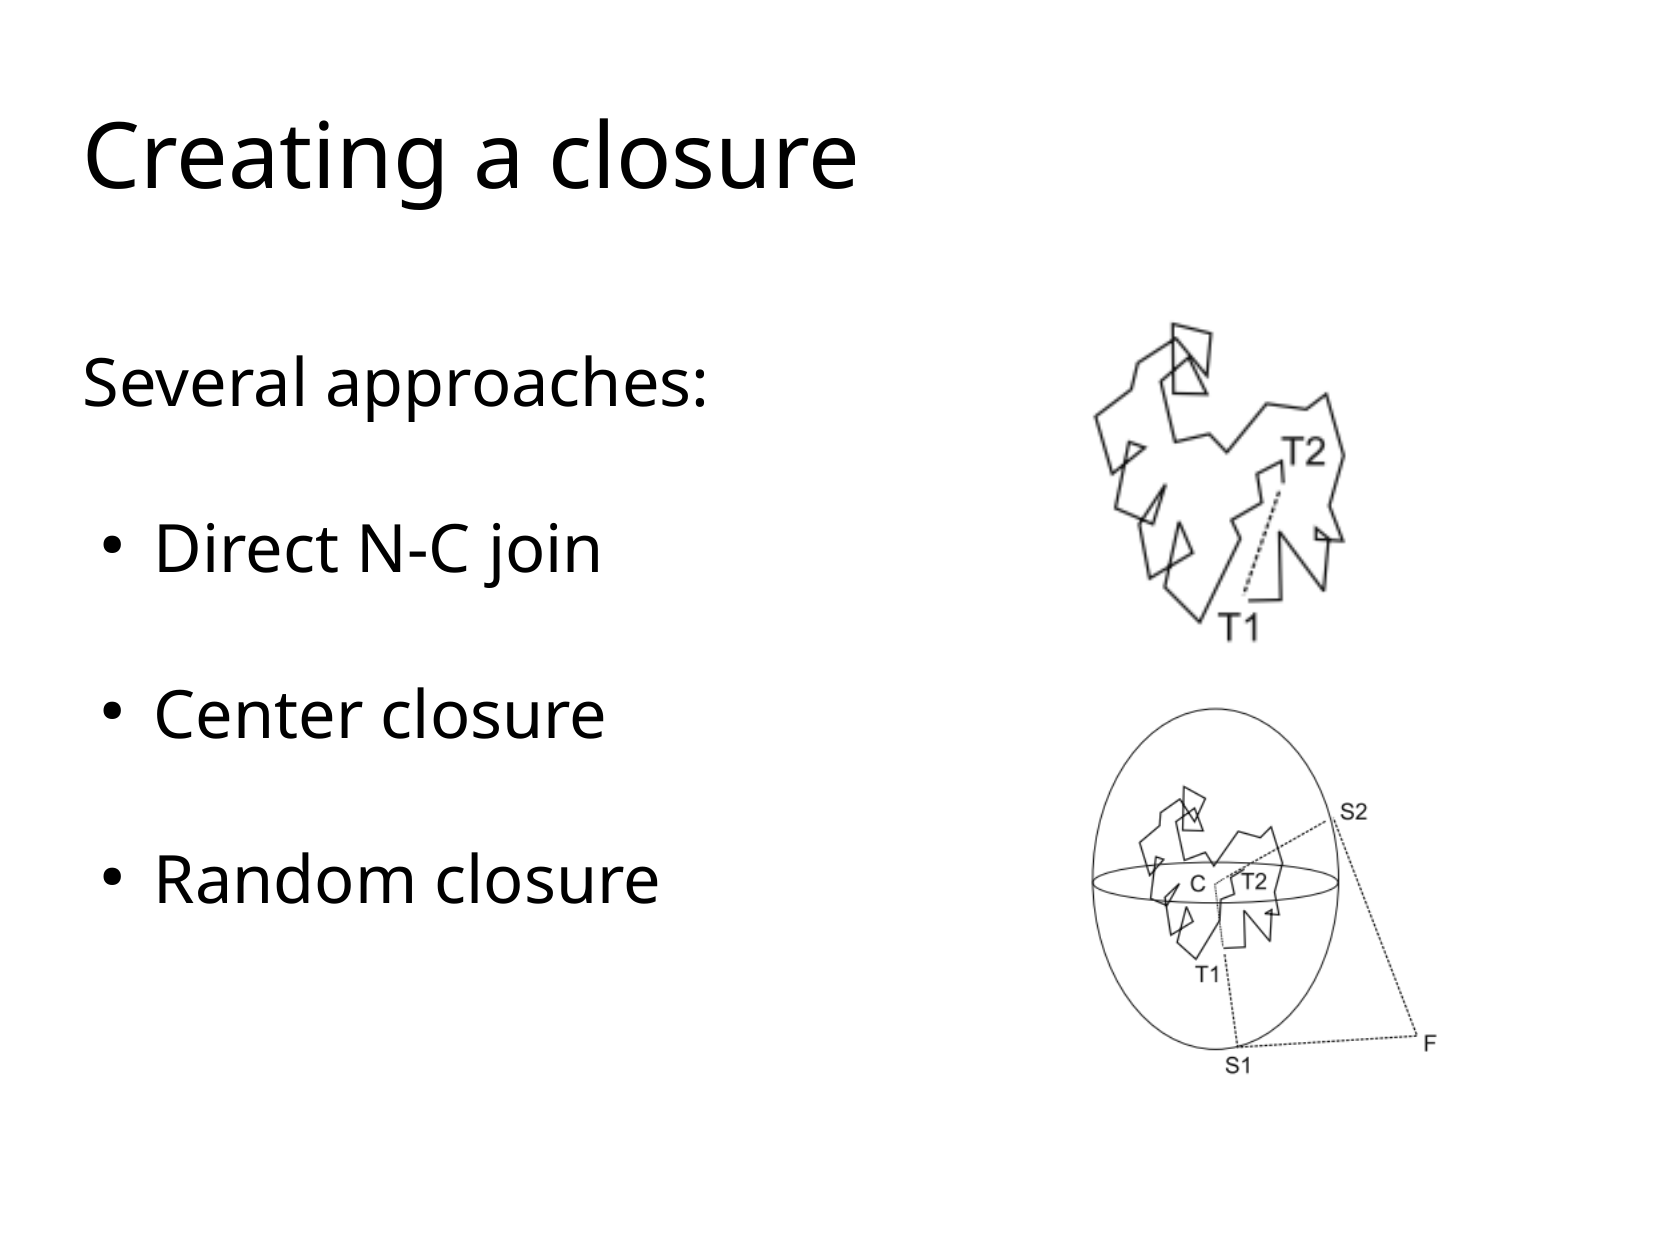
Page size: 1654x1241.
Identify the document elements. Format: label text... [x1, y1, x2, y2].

title Creating a closure [82, 49, 1571, 257]
picture [1020, 284, 1436, 685]
picture [1065, 689, 1478, 1089]
list Several approaches: Direct N-C join Center closure Random closure [82, 290, 809, 1010]
